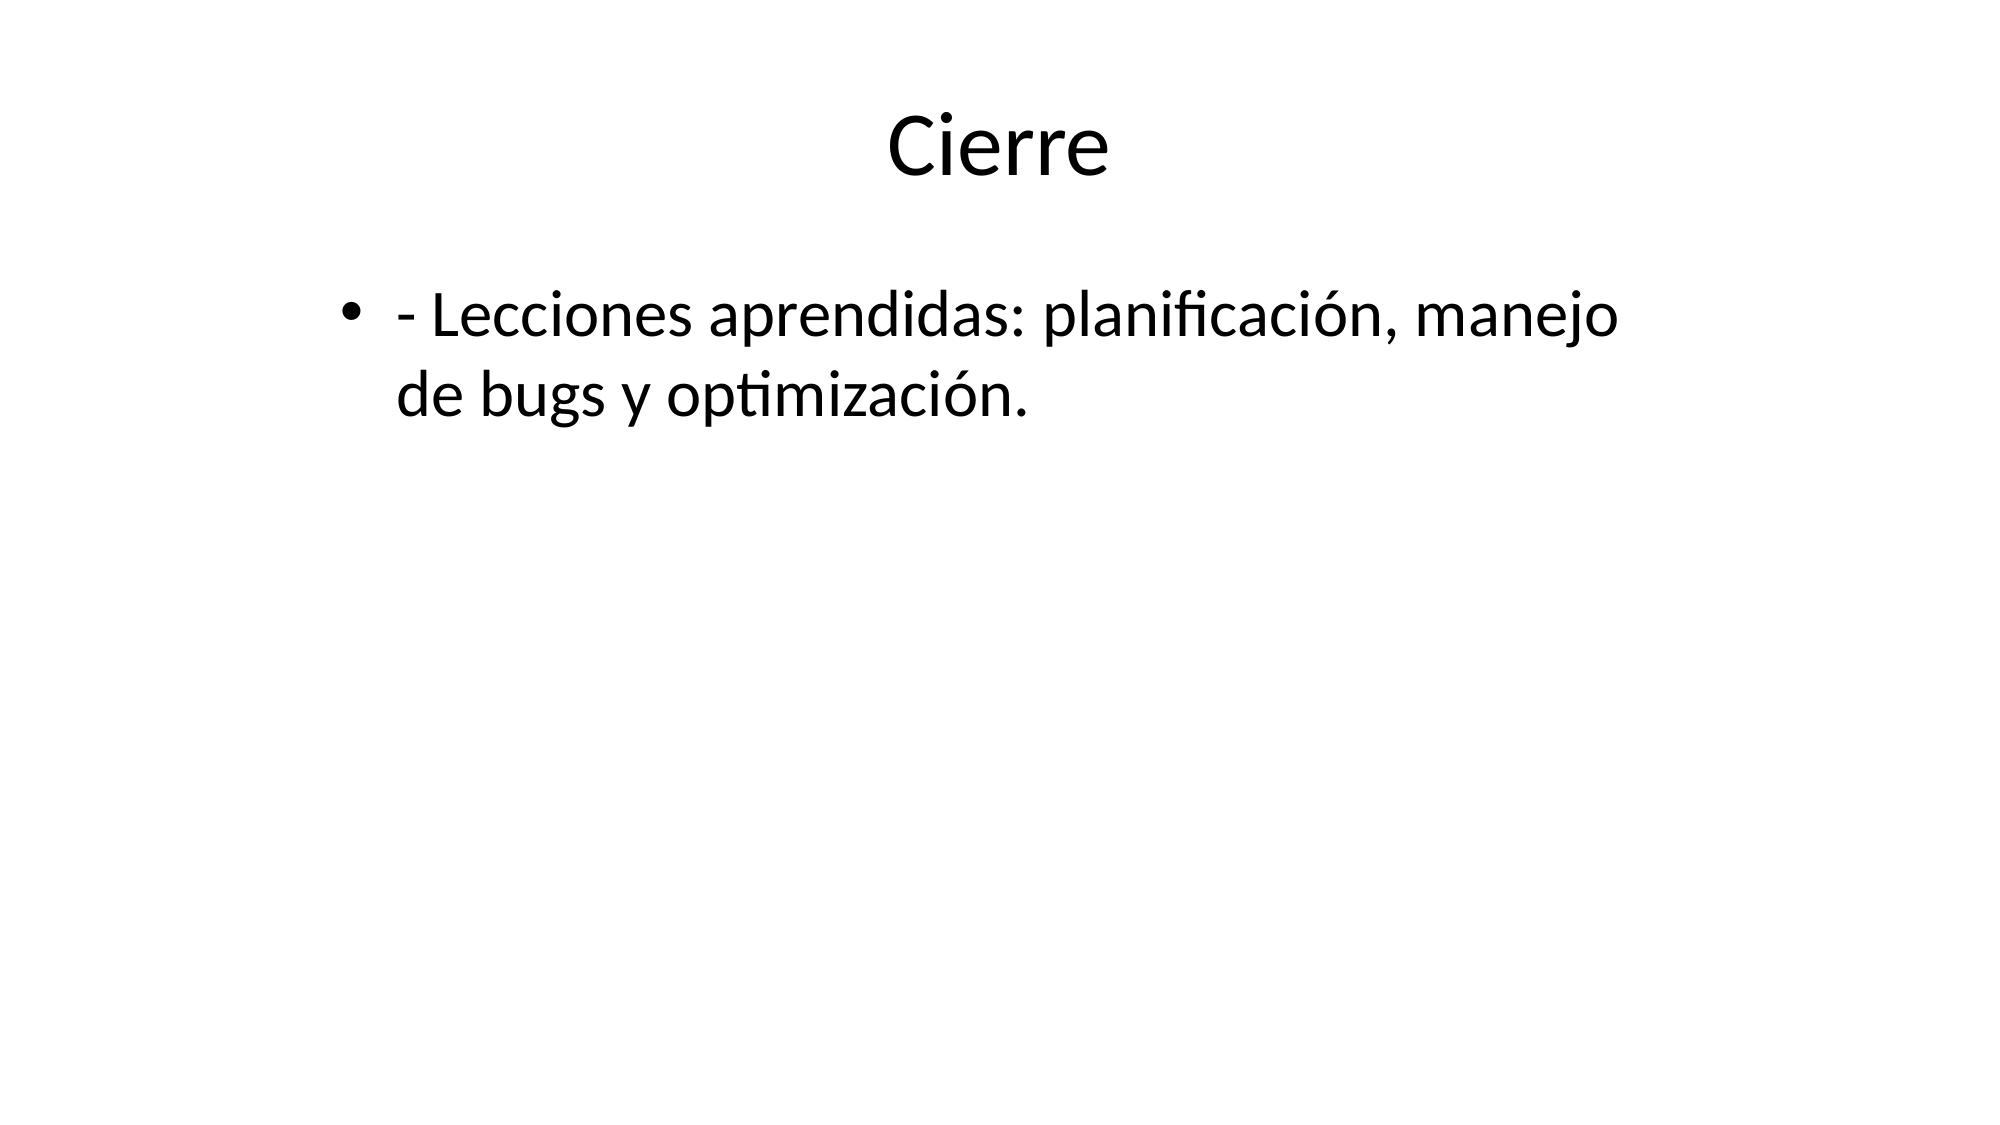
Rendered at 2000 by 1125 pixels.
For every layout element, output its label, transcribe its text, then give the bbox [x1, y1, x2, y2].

title Cierre [324, 45, 1675, 233]
list - Lecciones aprendidas: planificación, manejo de bugs y optimización. [324, 262, 1675, 1005]
